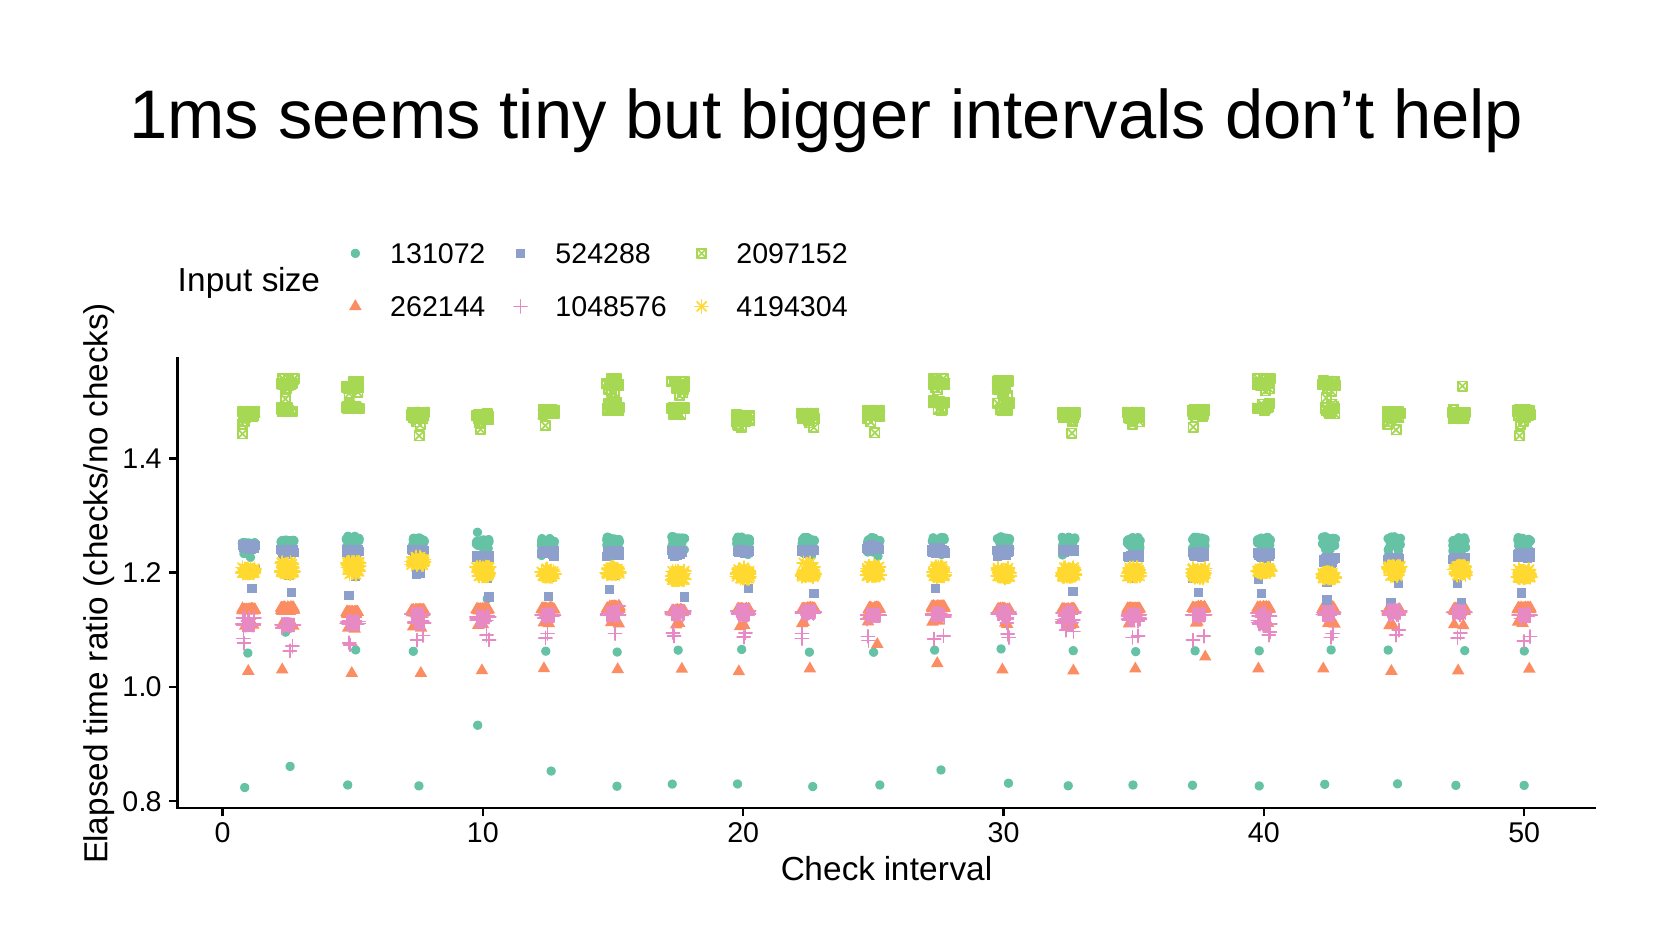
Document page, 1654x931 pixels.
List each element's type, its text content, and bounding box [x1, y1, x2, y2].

picture [66, 217, 1613, 905]
title 1ms seems tiny but bigger intervals don’t help [82, 37, 1571, 193]
